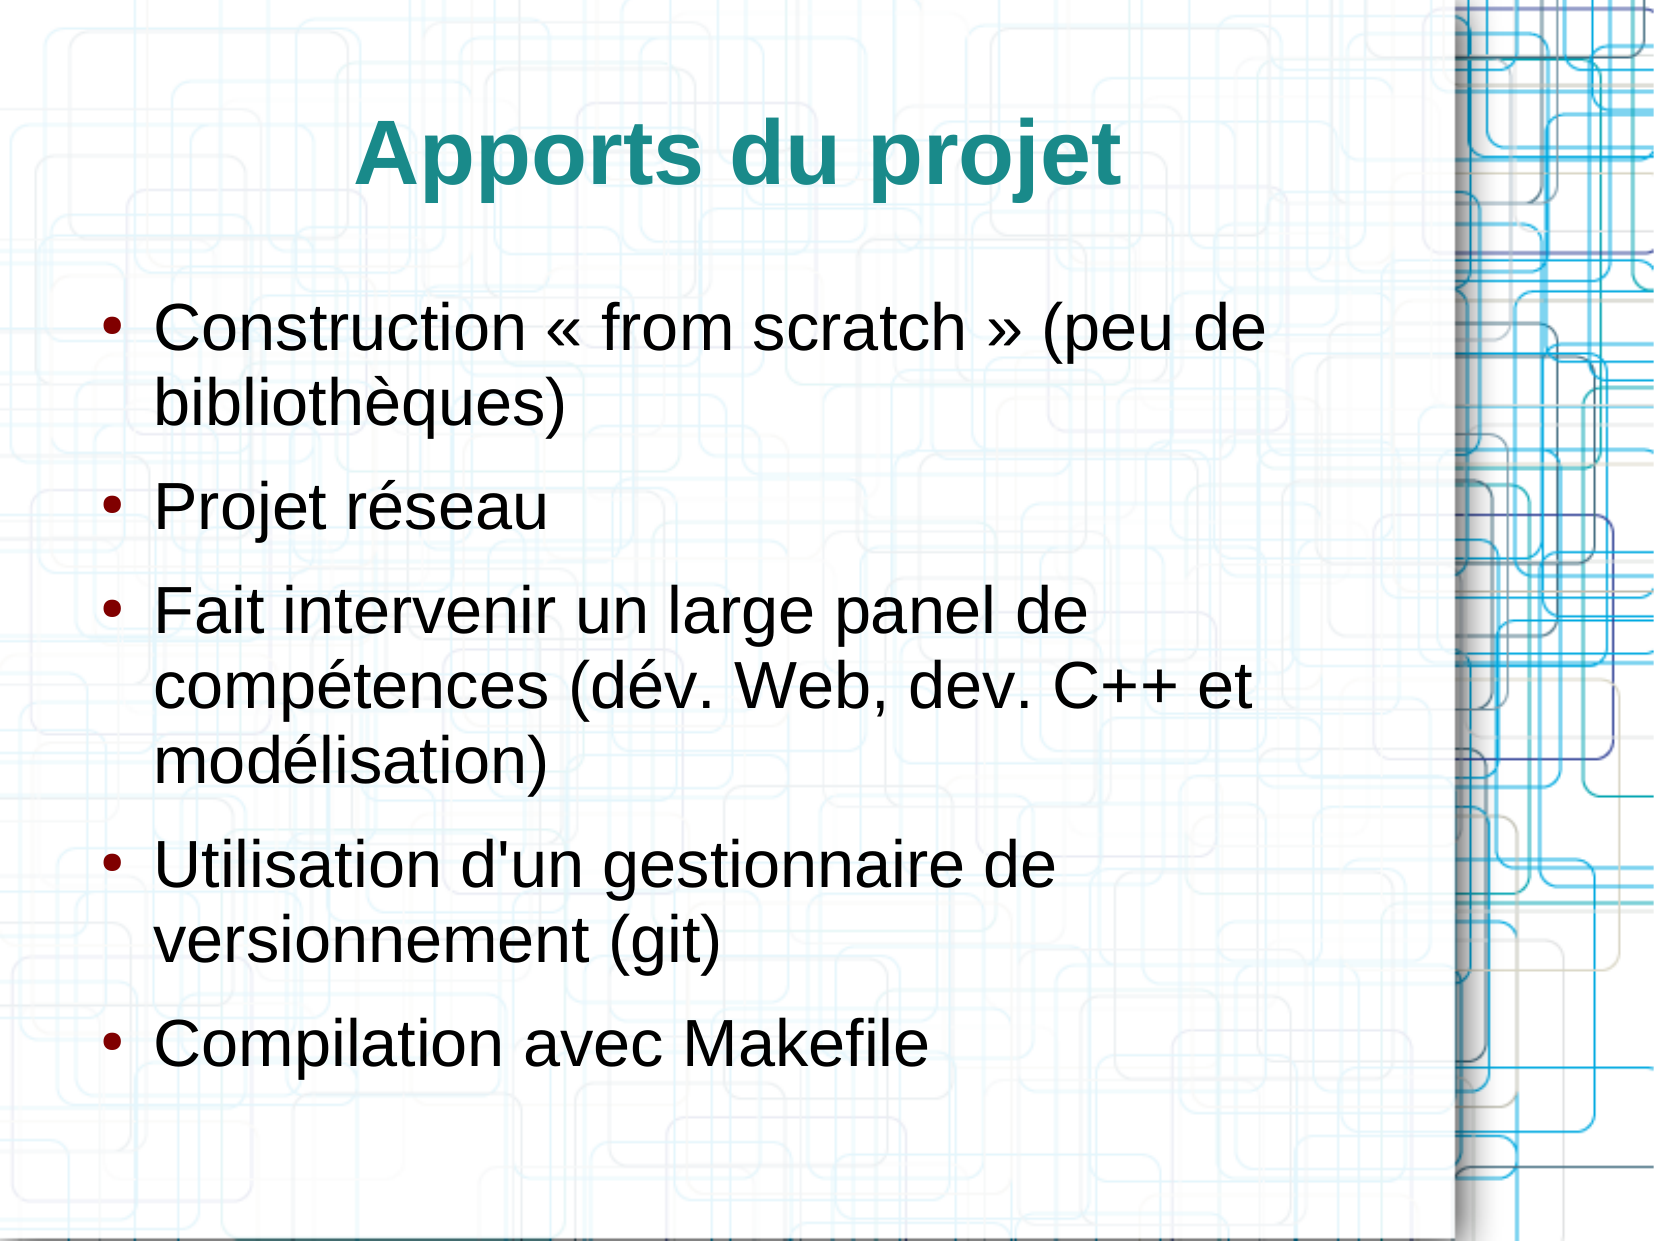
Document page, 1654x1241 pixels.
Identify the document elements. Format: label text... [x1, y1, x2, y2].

title Apports du projet [59, 49, 1418, 257]
list Construction « from scratch » (peu de bibliothèques) Projet réseau Fait intervenir un large panel de compétences (dév. Web, dev. C++ et modélisation) Utilisation d'un gestionnaire de versionnement (git) Compilation avec Makefile [82, 290, 1418, 1082]
picture [0, 0, 1654, 1241]
